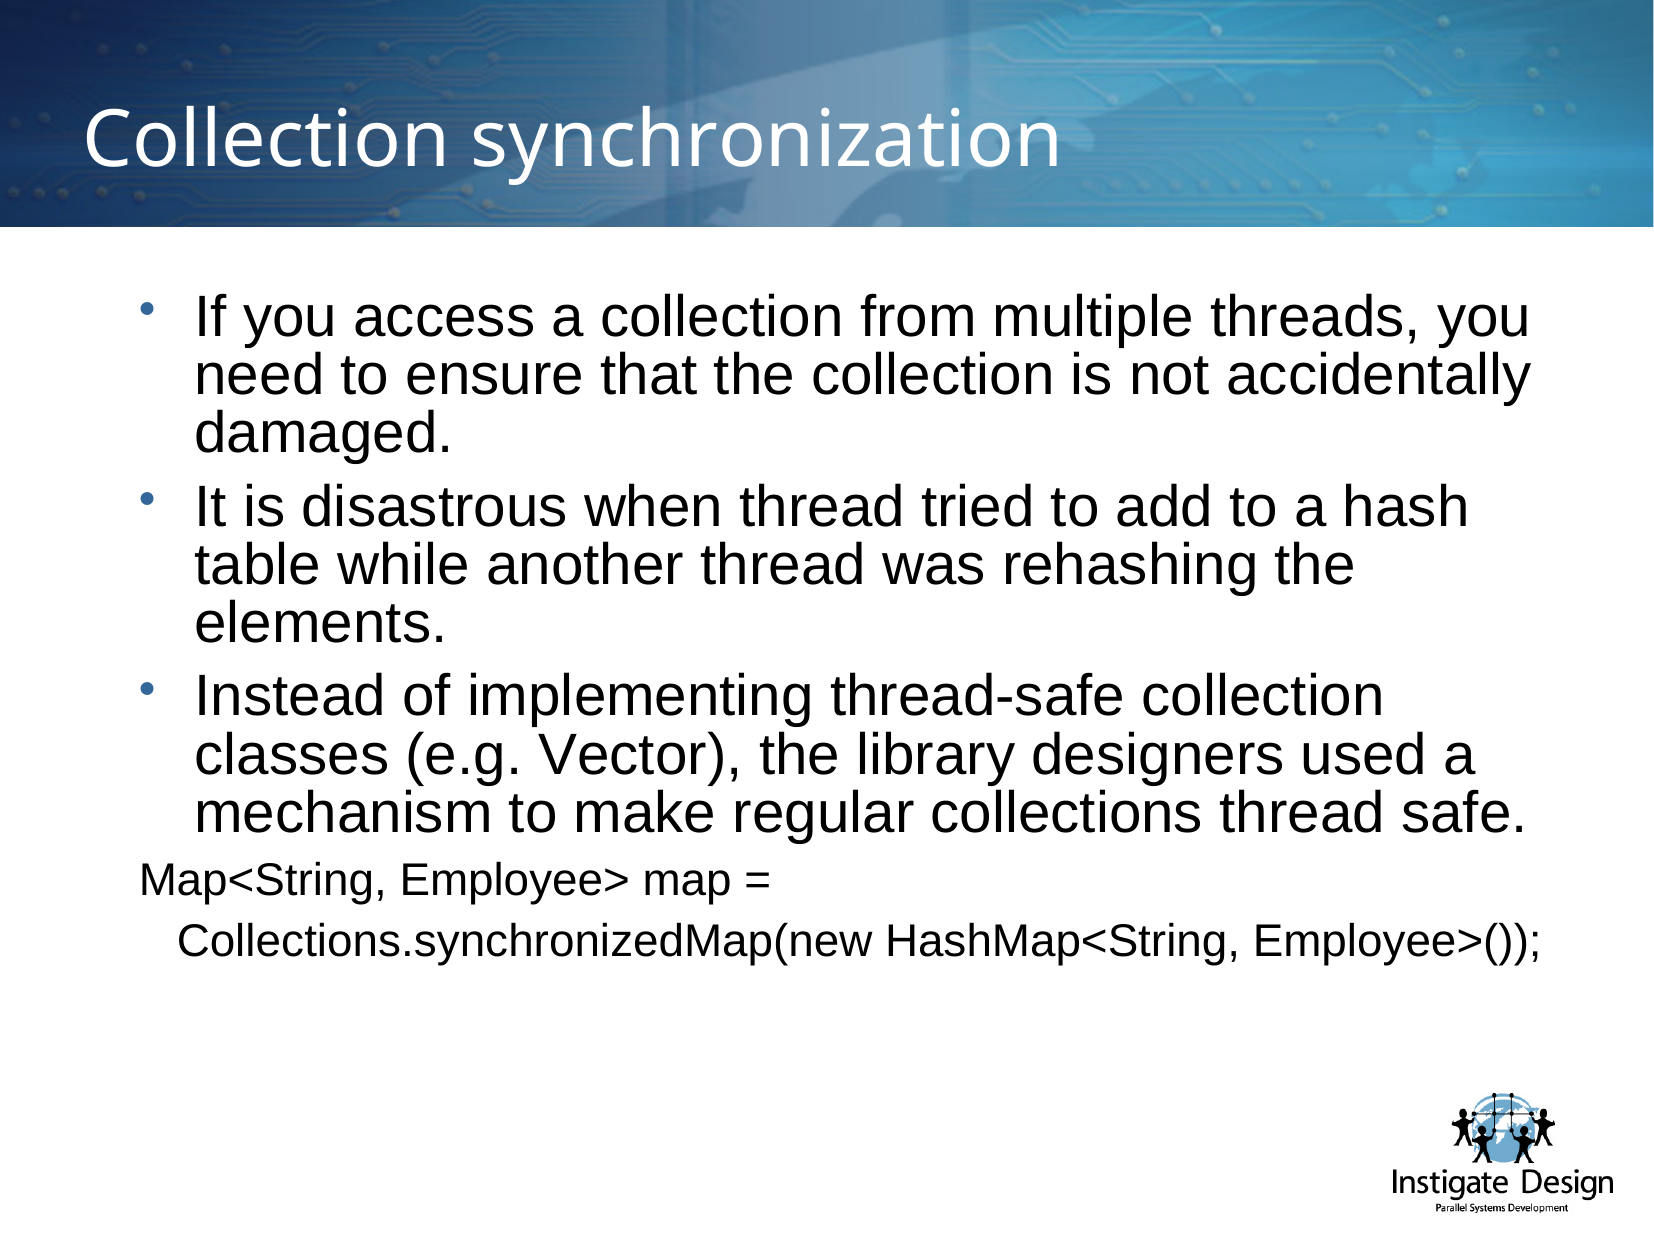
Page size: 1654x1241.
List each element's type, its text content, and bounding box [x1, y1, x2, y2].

title Collection synchronization [82, 49, 1570, 228]
list If you access a collection from multiple threads, you need to ensure that the collection is not accidentally damaged. It is disastrous when thread tried to add to a hash table while another thread was rehashing the elements. Instead of implementing thread-safe collection classes (e.g. Vector), the library designers used a mechanism to make regular collections thread safe. Map<String, Employee> map = Collections.synchronizedMap(new HashMap<String, Employee>()); [82, 289, 1571, 1128]
picture [1393, 1093, 1613, 1213]
picture [0, 0, 1654, 227]
